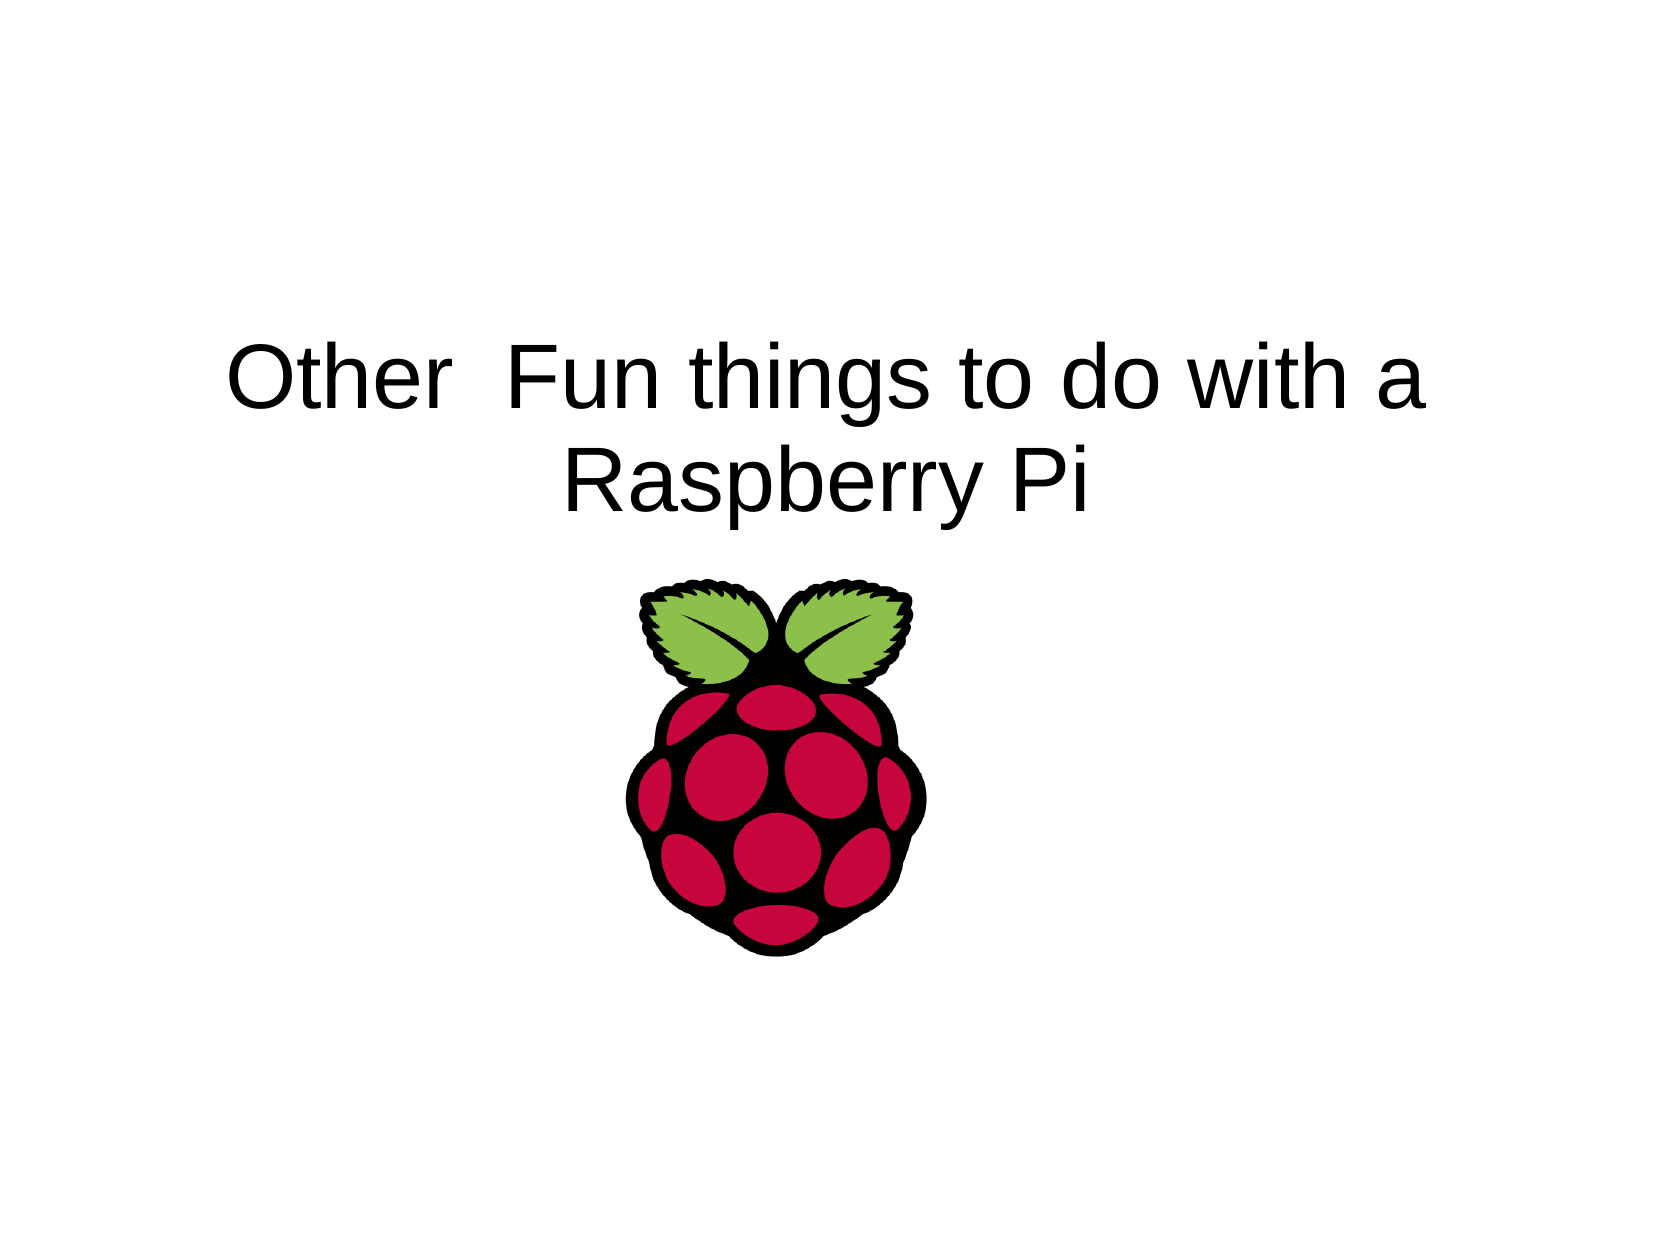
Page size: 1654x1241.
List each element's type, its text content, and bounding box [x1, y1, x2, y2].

picture [625, 578, 927, 957]
title Other Fun things to do with a Raspberry Pi [82, 324, 1571, 532]
